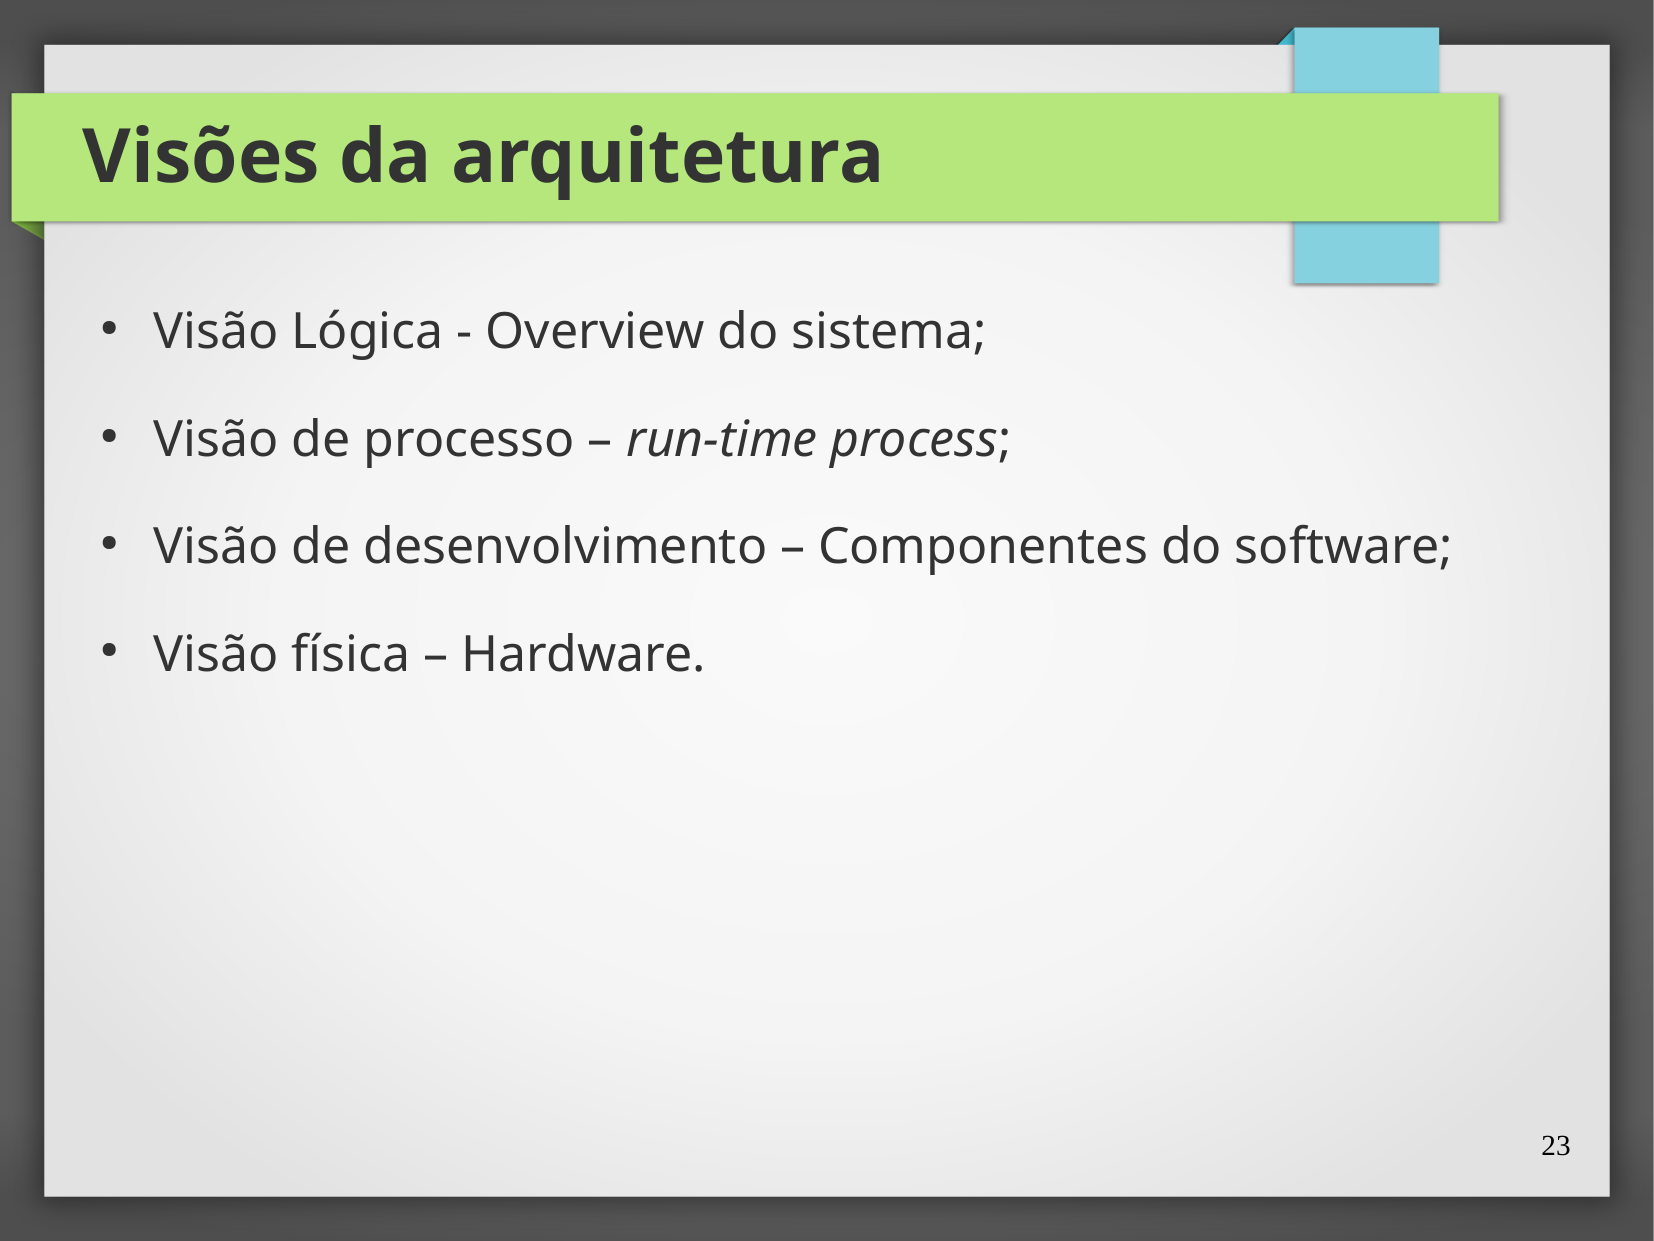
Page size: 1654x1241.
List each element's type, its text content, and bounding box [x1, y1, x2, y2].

title Visões da arquitetura [82, 94, 1264, 213]
list Visão Lógica - Overview do sistema; Visão de processo – run-time process; Visão de desenvolvimento – Componentes do software; Visão física – Hardware. [82, 295, 1571, 1015]
picture [0, 0, 1654, 1241]
